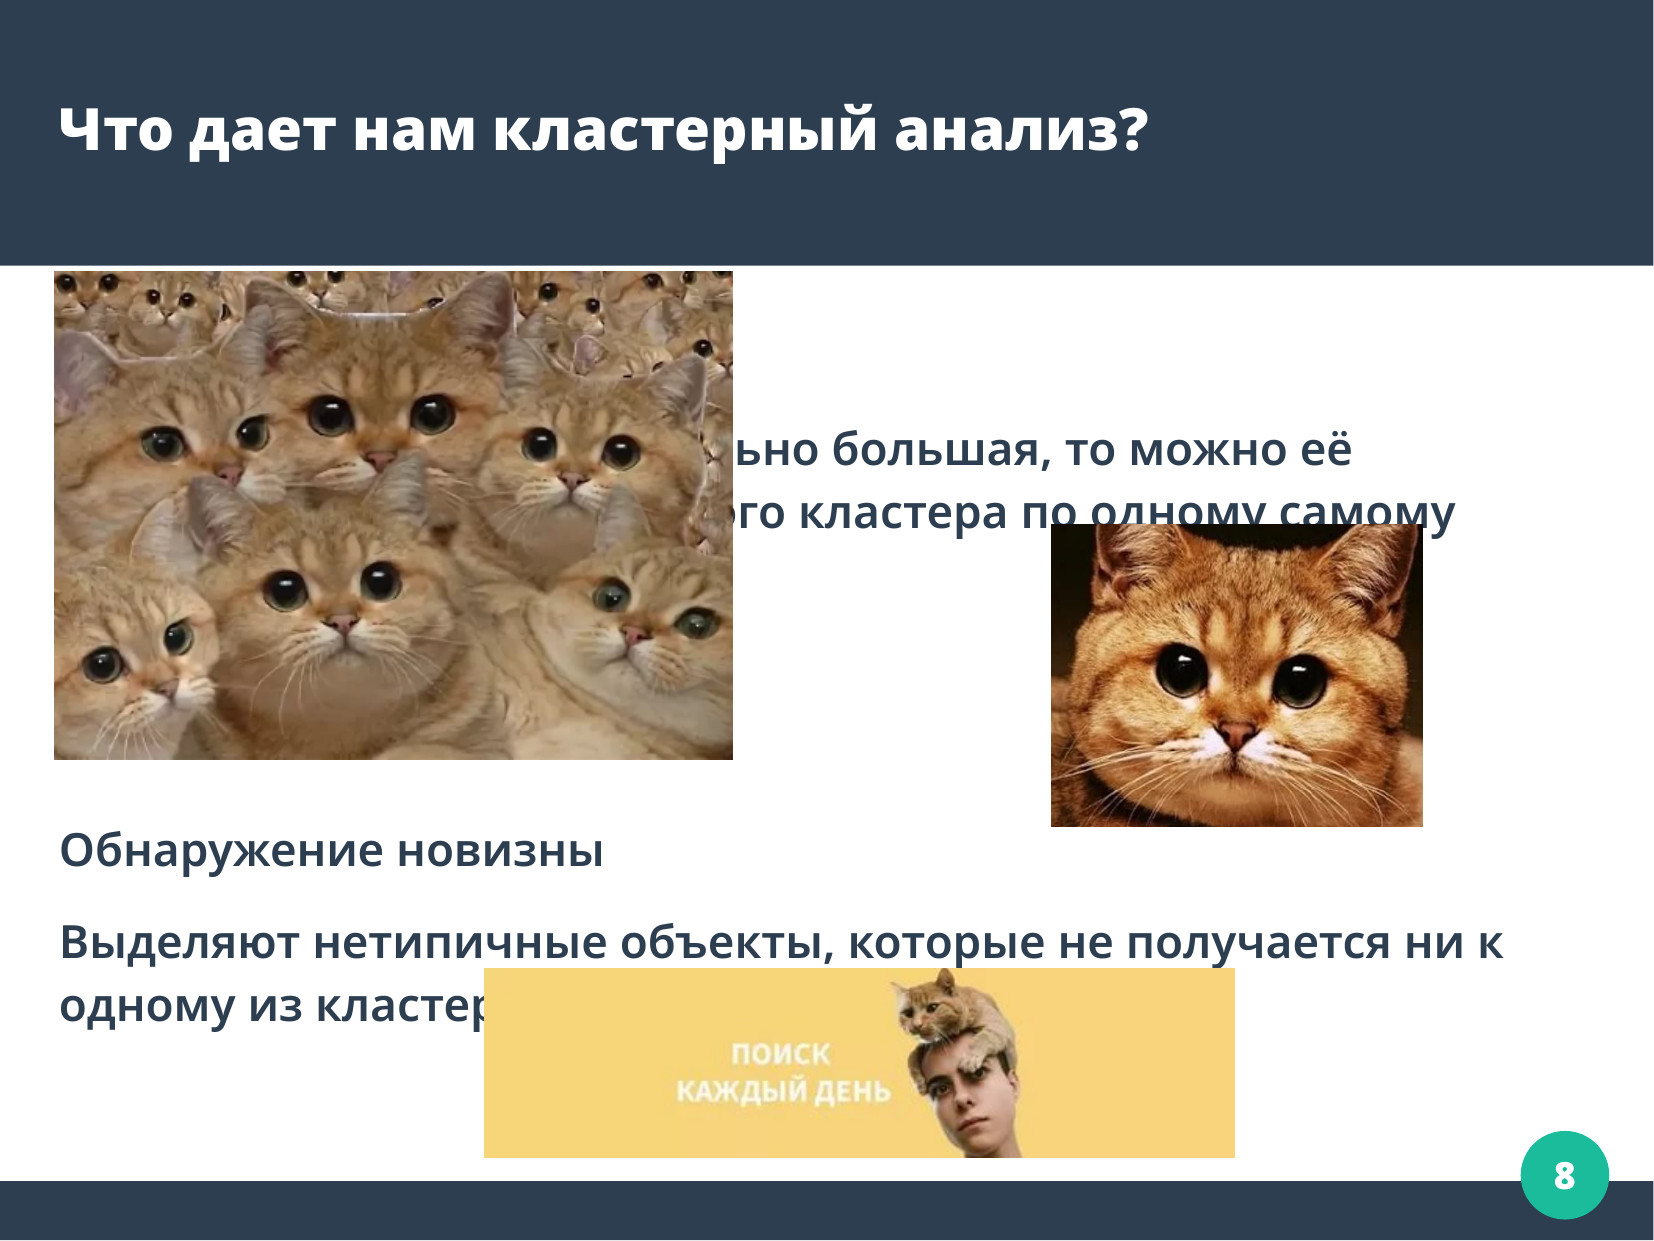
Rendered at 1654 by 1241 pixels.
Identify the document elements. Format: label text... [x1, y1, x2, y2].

list Сжатие данных. Когда исходная выборка сильно большая, то можно её сократить, оставив от каждого кластера по одному самому типичному представителю. Обнаружение новизны Выделяют нетипичные объекты, которые не получается ни к одному из кластеров присоединить. [59, 324, 1595, 1152]
picture [484, 968, 1235, 1158]
picture [1051, 524, 1423, 827]
title Что дает нам кластерный анализ? [59, 49, 1595, 207]
picture [54, 271, 733, 760]
